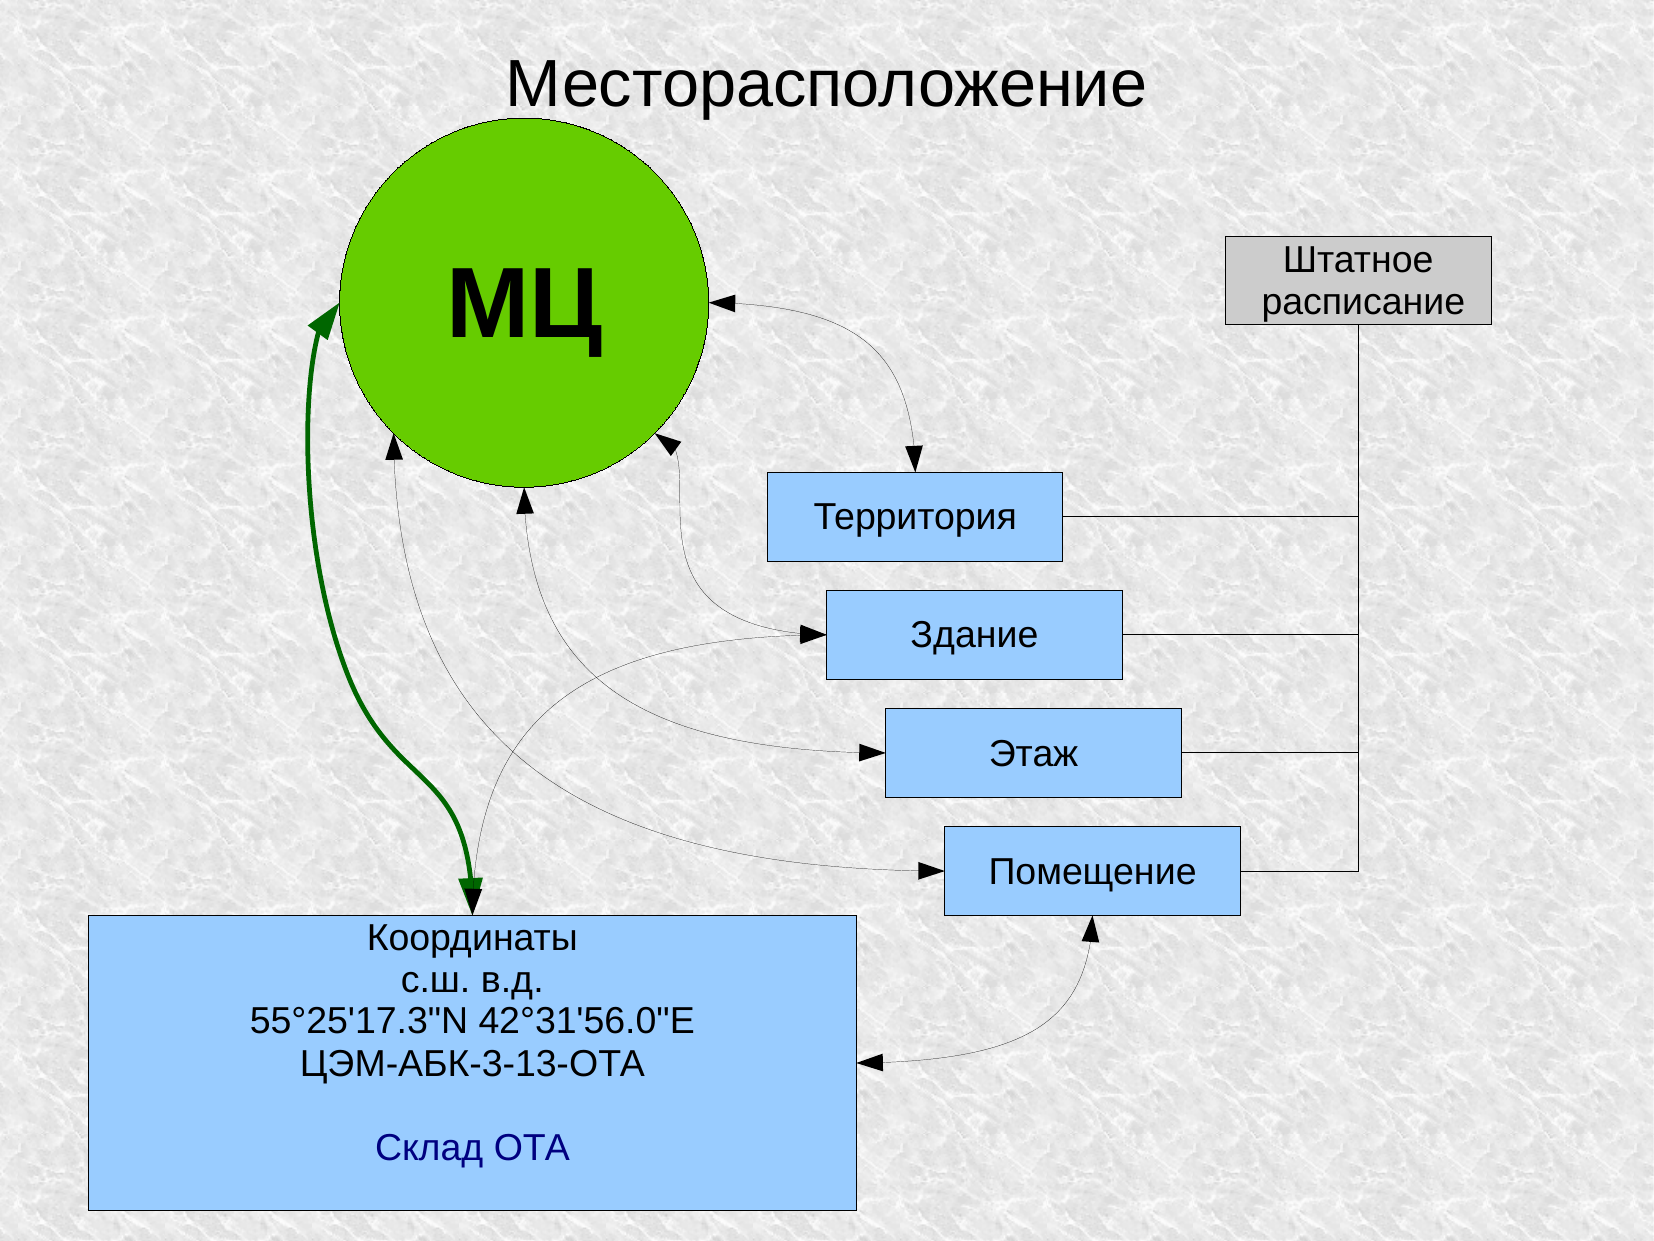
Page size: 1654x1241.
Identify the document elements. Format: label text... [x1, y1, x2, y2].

text_box Штатное расписание [1225, 236, 1492, 325]
text_box Территория [767, 472, 1063, 562]
text_box Координаты с.ш. в.д. 55°25'17.3"N 42°31'56.0"E ЦЭМ-АБК-3-13-ОТА Склад ОТА [88, 915, 857, 1211]
text_box Этаж [885, 708, 1182, 798]
text_box МЦ [339, 118, 709, 488]
subtitle Месторасположение [82, 46, 1571, 122]
text_box Здание [826, 590, 1123, 680]
text_box Помещение [944, 826, 1241, 916]
picture [0, 0, 1654, 1241]
